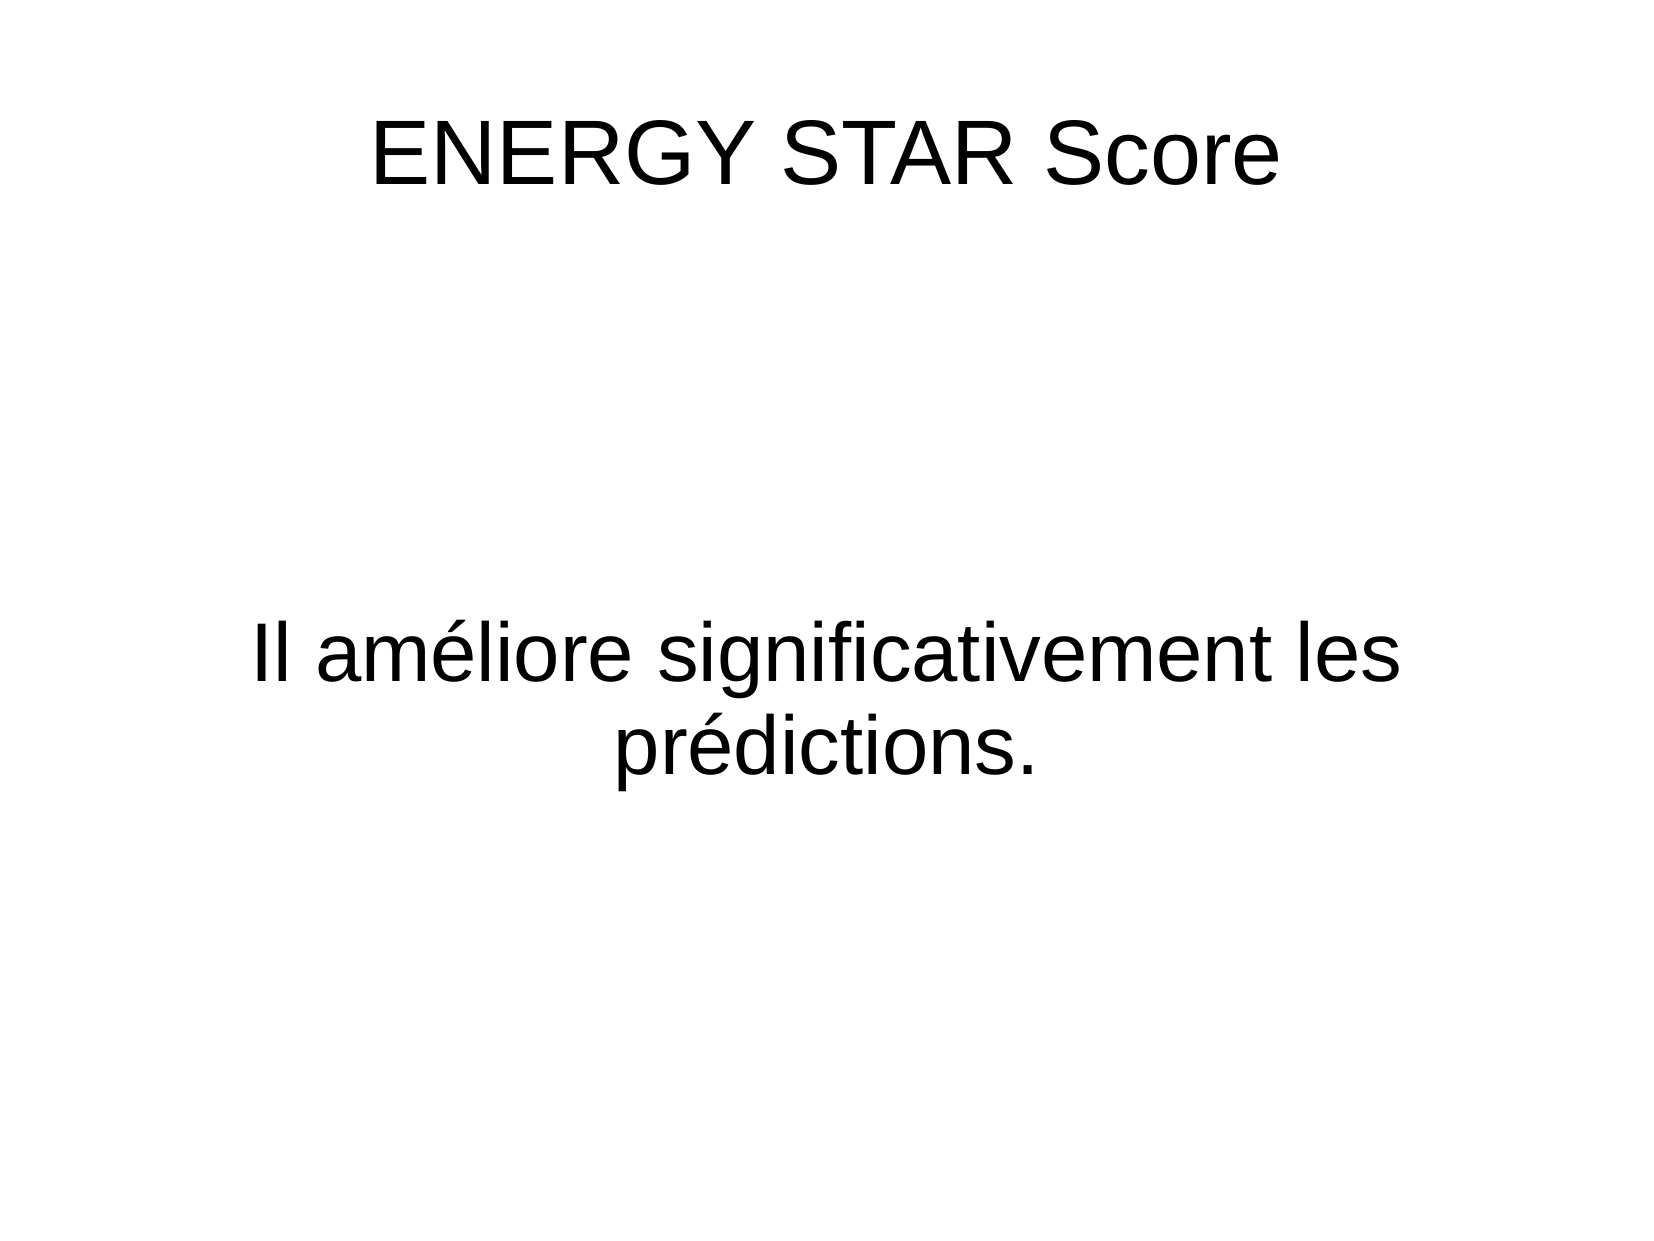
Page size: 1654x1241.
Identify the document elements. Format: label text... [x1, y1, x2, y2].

title ENERGY STAR Score [82, 49, 1571, 257]
subtitle Il améliore significativement les prédictions. [82, 290, 1571, 1109]
